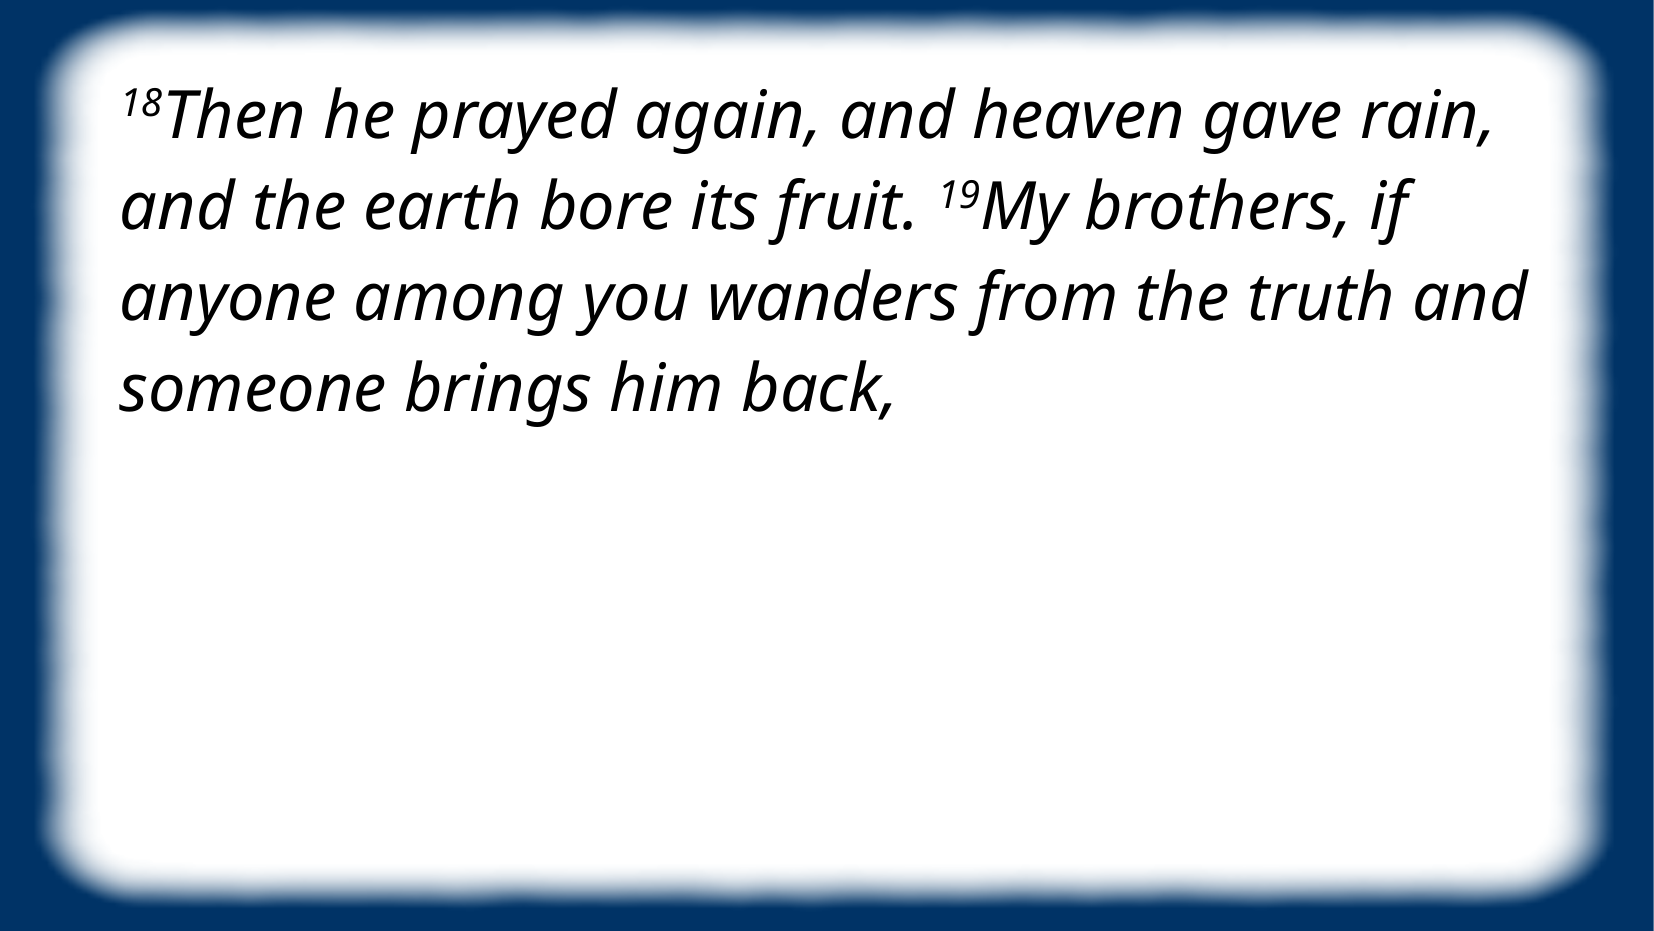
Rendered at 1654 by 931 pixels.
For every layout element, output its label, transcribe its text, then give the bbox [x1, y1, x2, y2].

picture [0, 0, 1654, 931]
text_box 18Then he prayed again, and heaven gave rain, and the earth bore its fruit. 19My brothers, if anyone among you wanders from the truth and someone brings him back, [105, 60, 1546, 430]
